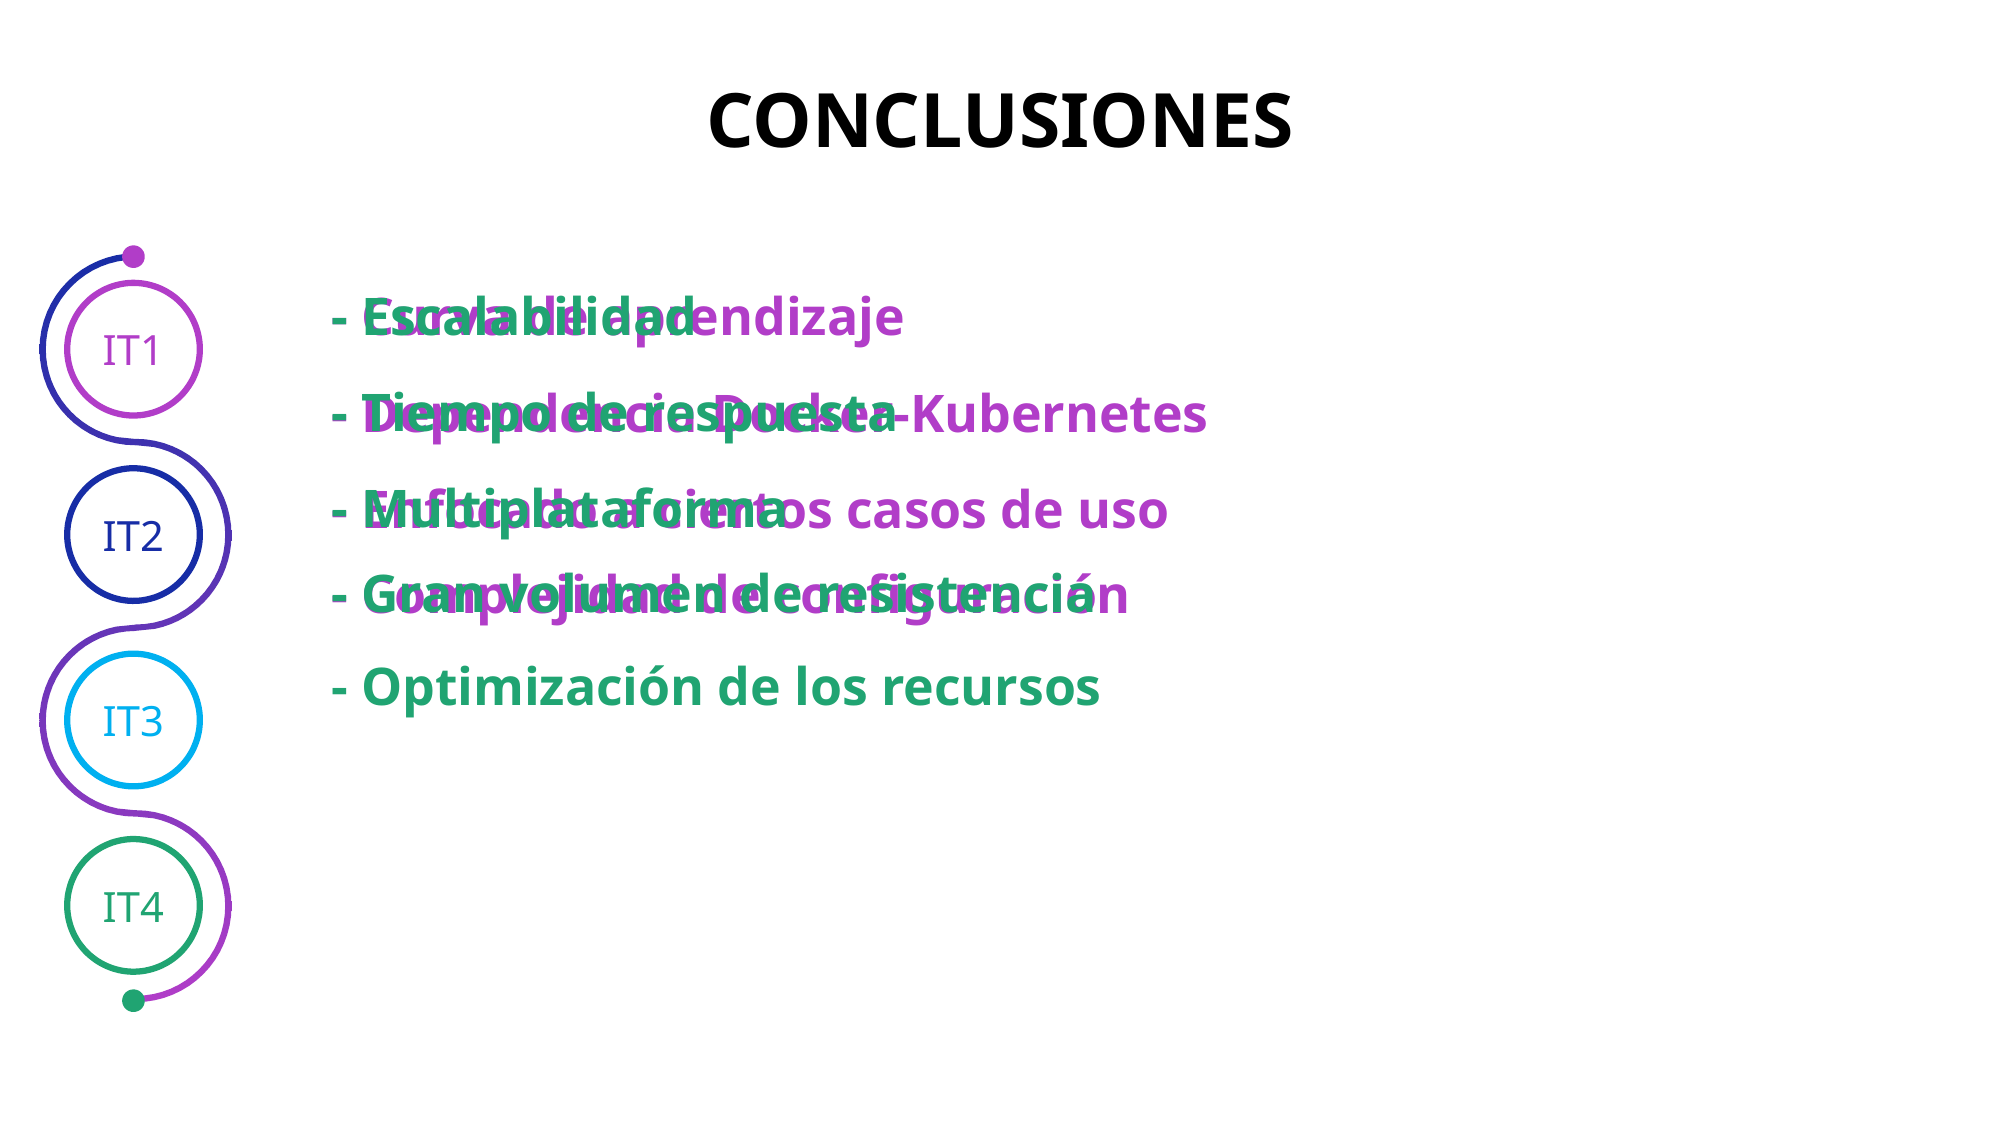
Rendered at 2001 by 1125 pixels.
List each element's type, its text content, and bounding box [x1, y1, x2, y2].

list - Escalabilidad [315, 283, 1769, 355]
text_box IT3 [67, 653, 200, 787]
list - Gran volumen de resistencia [315, 560, 1769, 632]
text_box [39, 245, 232, 1012]
list - Tiempo de respuesta [315, 379, 1769, 451]
text_box IT2 [67, 468, 200, 601]
title CONCLUSIONES [37, 75, 1963, 179]
list - Multiplataforma [315, 475, 1769, 547]
text_box IT4 [67, 839, 200, 972]
list - Optimización de los recursos [315, 653, 1769, 725]
text_box IT1 [67, 282, 200, 416]
